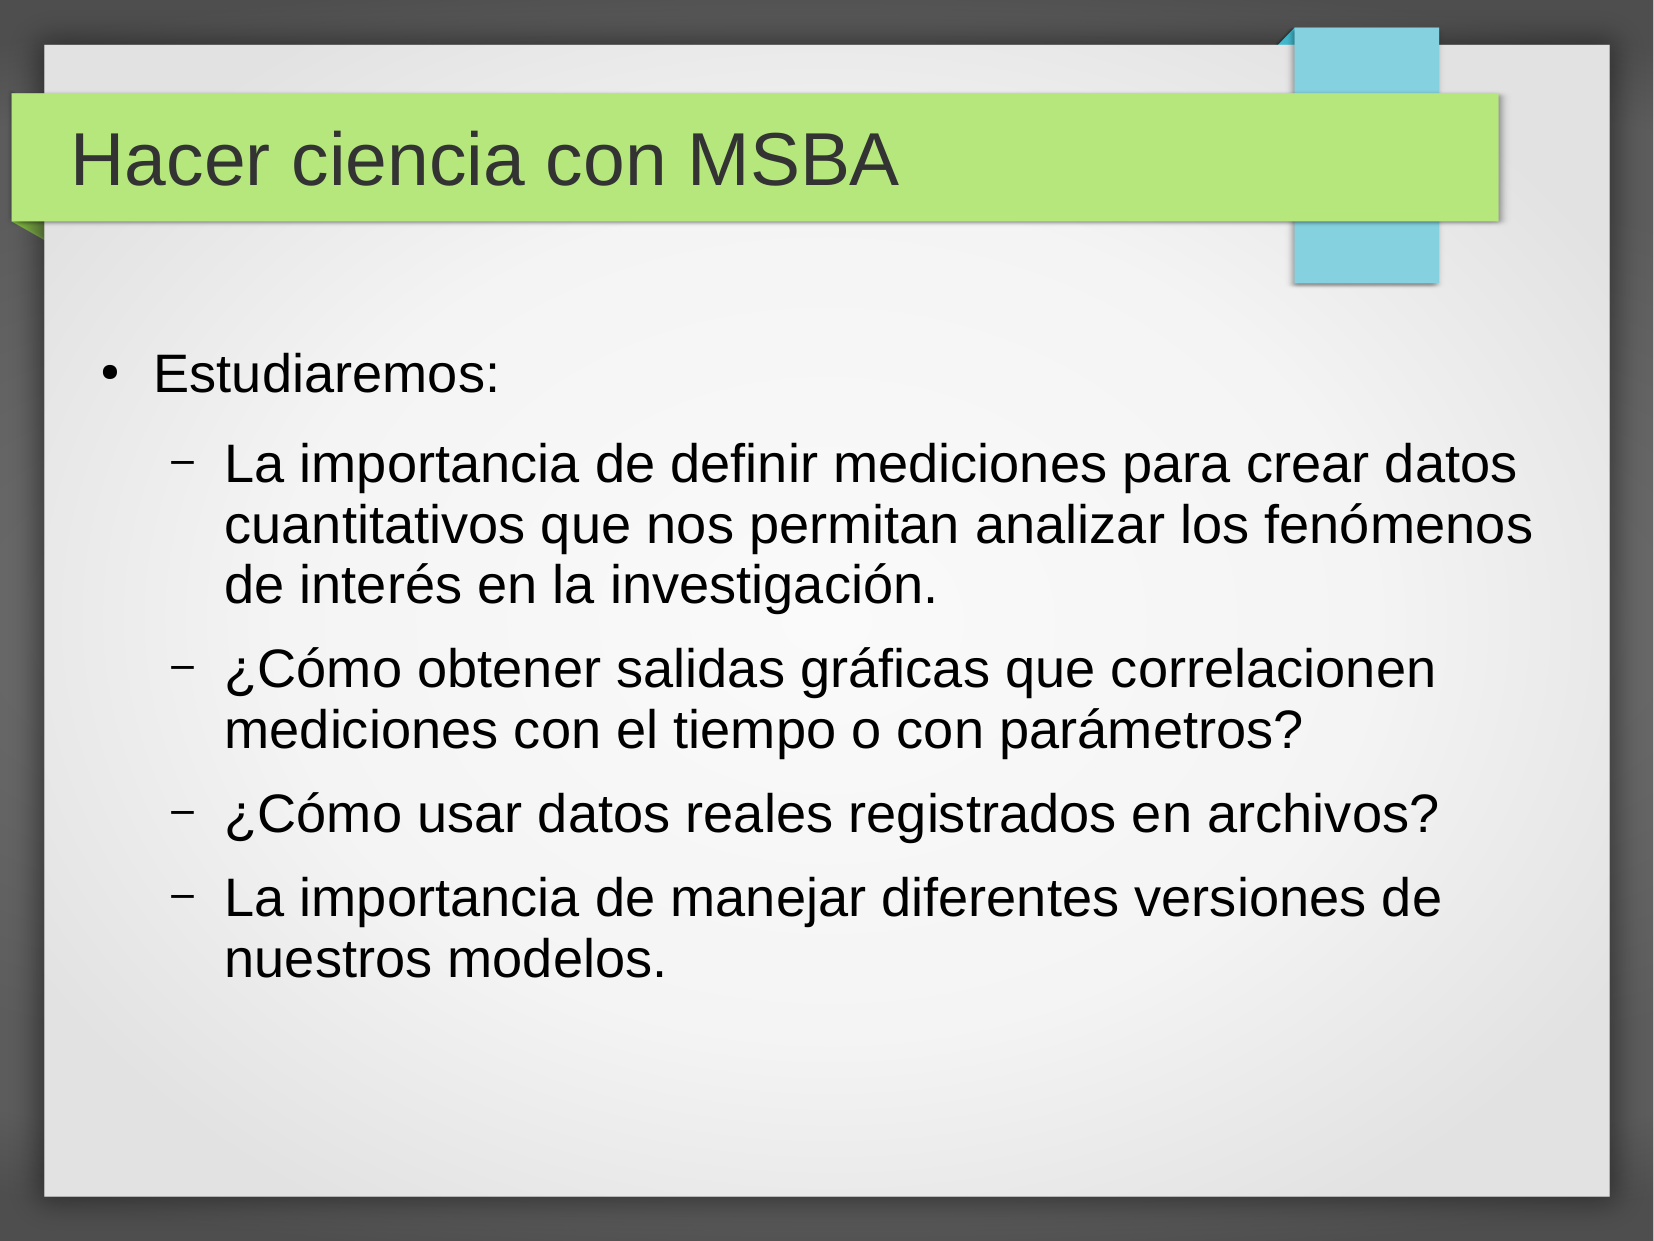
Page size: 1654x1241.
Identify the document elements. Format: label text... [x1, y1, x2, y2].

title Hacer ciencia con MSBA [70, 106, 1229, 213]
list Estudiaremos: La importancia de definir mediciones para crear datos cuantitativos que nos permitan analizar los fenómenos de interés en la investigación. ¿Cómo obtener salidas gráficas que correlacionen mediciones con el tiempo o con parámetros? ¿Cómo usar datos reales registrados en archivos? La importancia de manejar diferentes versiones de nuestros modelos. [82, 343, 1538, 1063]
picture [0, 0, 1654, 1241]
